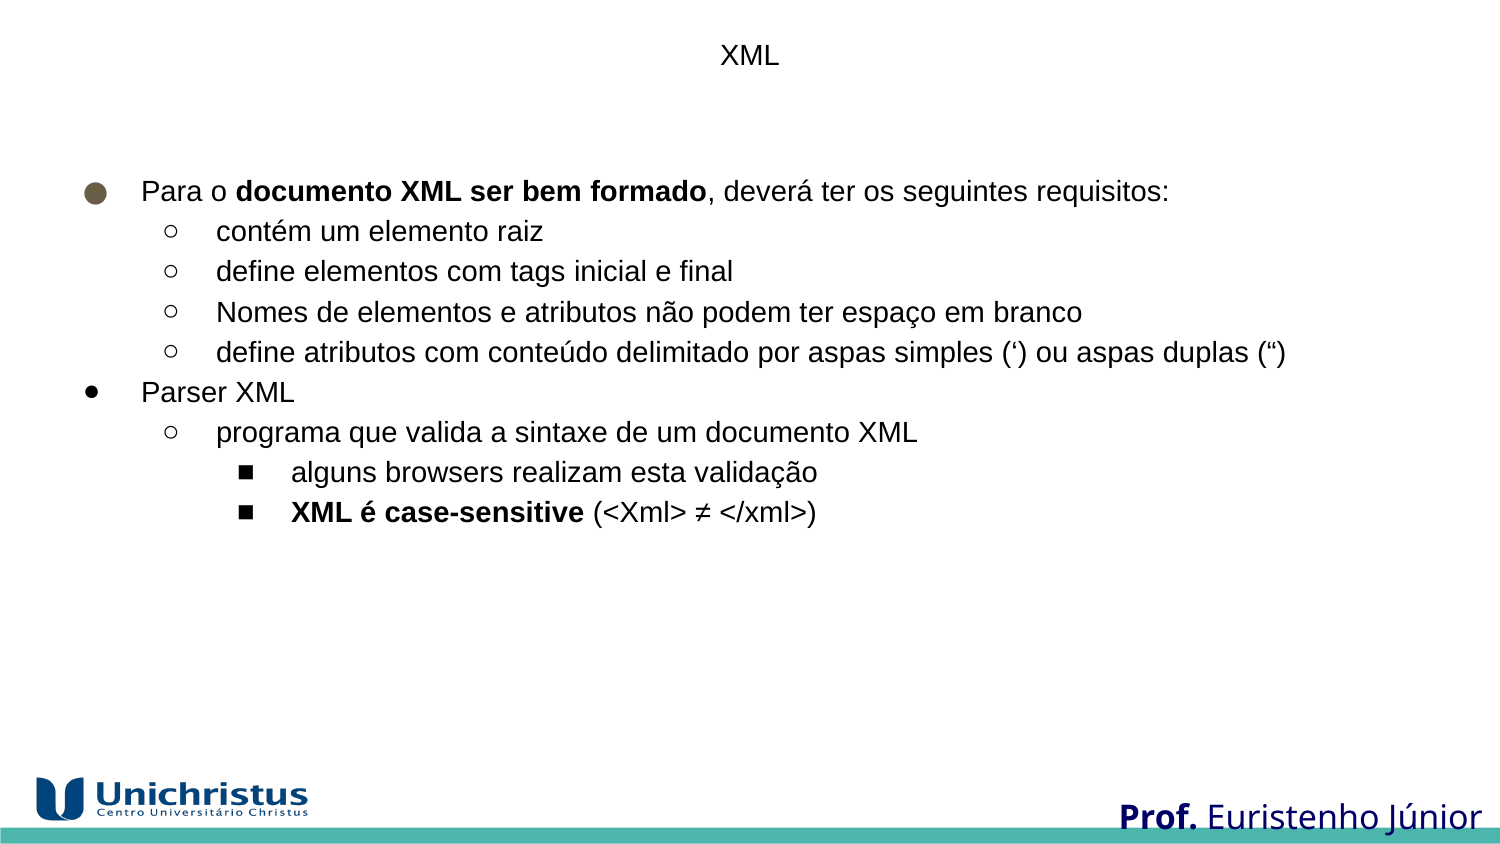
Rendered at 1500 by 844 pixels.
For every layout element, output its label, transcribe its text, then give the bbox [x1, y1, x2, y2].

title XML [51, 20, 1449, 137]
list Para o documento XML ser bem formado, deverá ter os seguintes requisitos: contém um elemento raiz define elementos com tags inicial e final Nomes de elementos e atributos não podem ter espaço em branco define atributos com conteúdo delimitado por aspas simples (‘) ou aspas duplas (“) Parser XML programa que valida a sintaxe de um documento XML alguns browsers realizam esta validação XML é case-sensitive (<Xml> ≠ </xml>) [51, 152, 1449, 750]
picture [32, 775, 312, 822]
